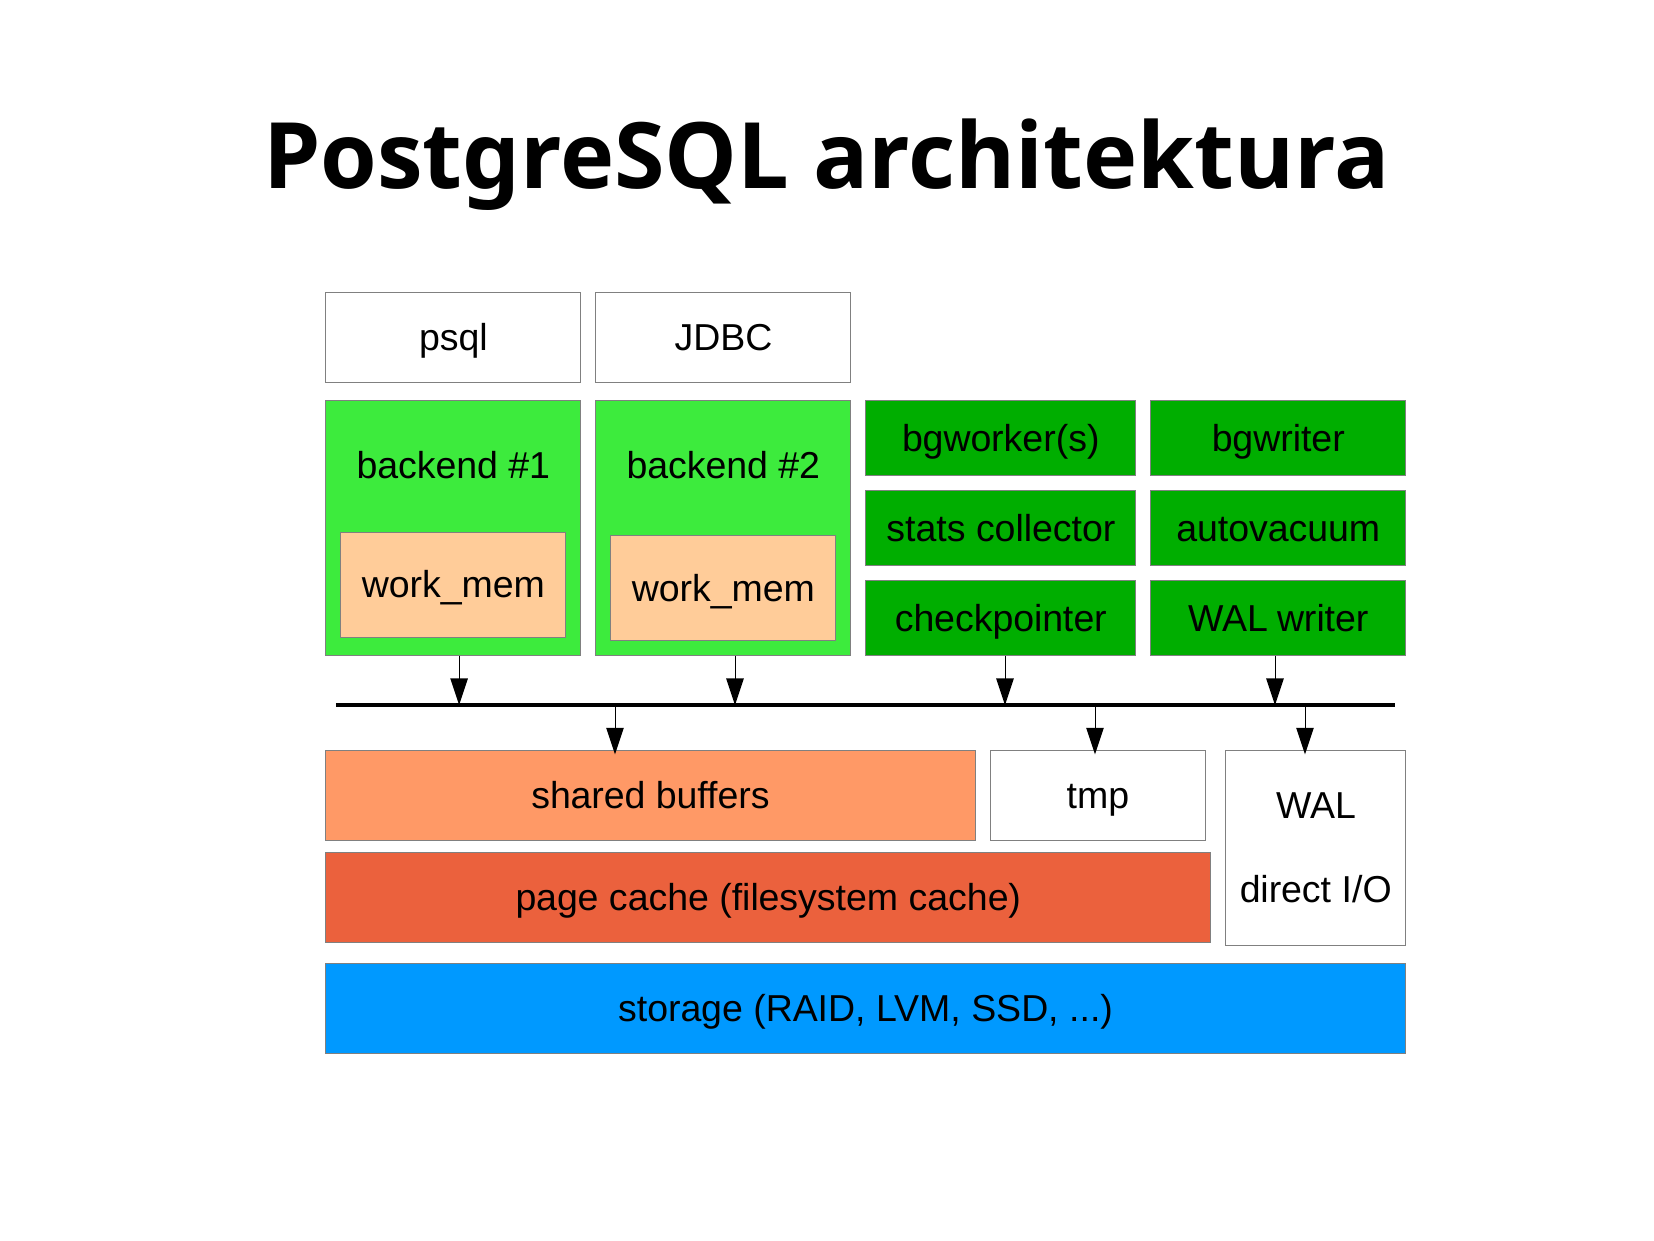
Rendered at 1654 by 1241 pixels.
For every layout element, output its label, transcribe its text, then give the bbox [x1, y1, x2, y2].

text_box backend #2 [595, 400, 851, 656]
text_box work_mem [610, 535, 836, 641]
text_box shared buffers [325, 750, 976, 841]
text_box bgwriter [1150, 400, 1406, 476]
text_box WAL writer [1150, 580, 1406, 656]
text_box WAL direct I/O [1225, 750, 1406, 946]
text_box tmp [990, 750, 1206, 841]
text_box bgworker(s) [865, 400, 1136, 476]
text_box work_mem [340, 532, 566, 638]
title PostgreSQL architektura [82, 49, 1571, 257]
text_box stats collector [865, 490, 1136, 566]
text_box psql [325, 292, 581, 383]
text_box storage (RAID, LVM, SSD, ...) [325, 963, 1406, 1054]
text_box JDBC [595, 292, 851, 383]
text_box page cache (filesystem cache) [325, 852, 1211, 943]
text_box backend #1 [325, 400, 581, 656]
text_box autovacuum [1150, 490, 1406, 566]
text_box checkpointer [865, 580, 1136, 656]
